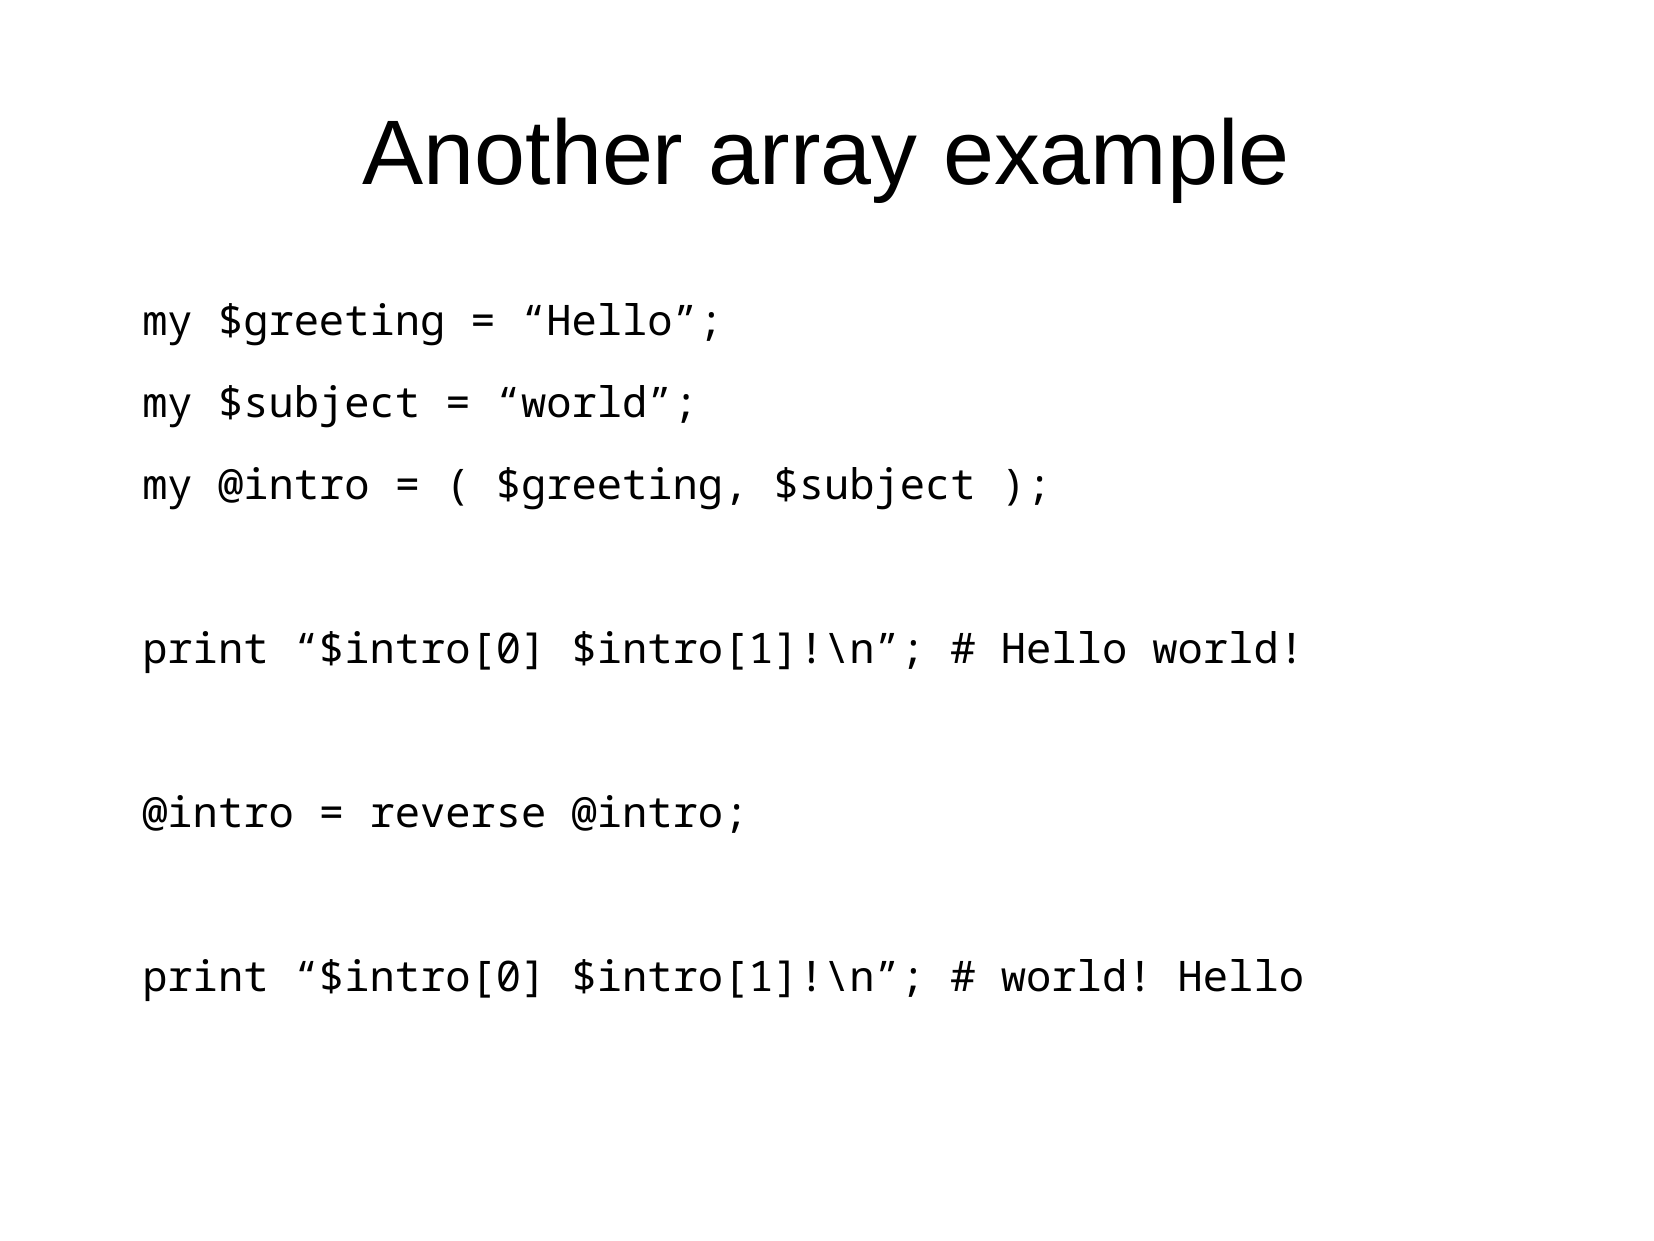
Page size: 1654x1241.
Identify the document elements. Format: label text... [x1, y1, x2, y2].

title Another array example [82, 49, 1571, 257]
list my $greeting = “Hello”; my $subject = “world”; my @intro = ( $greeting, $subject ); print “$intro[0] $intro[1]!\n”; # Hello world! @intro = reverse @intro; print “$intro[0] $intro[1]!\n”; # world! Hello [82, 290, 1571, 1010]
